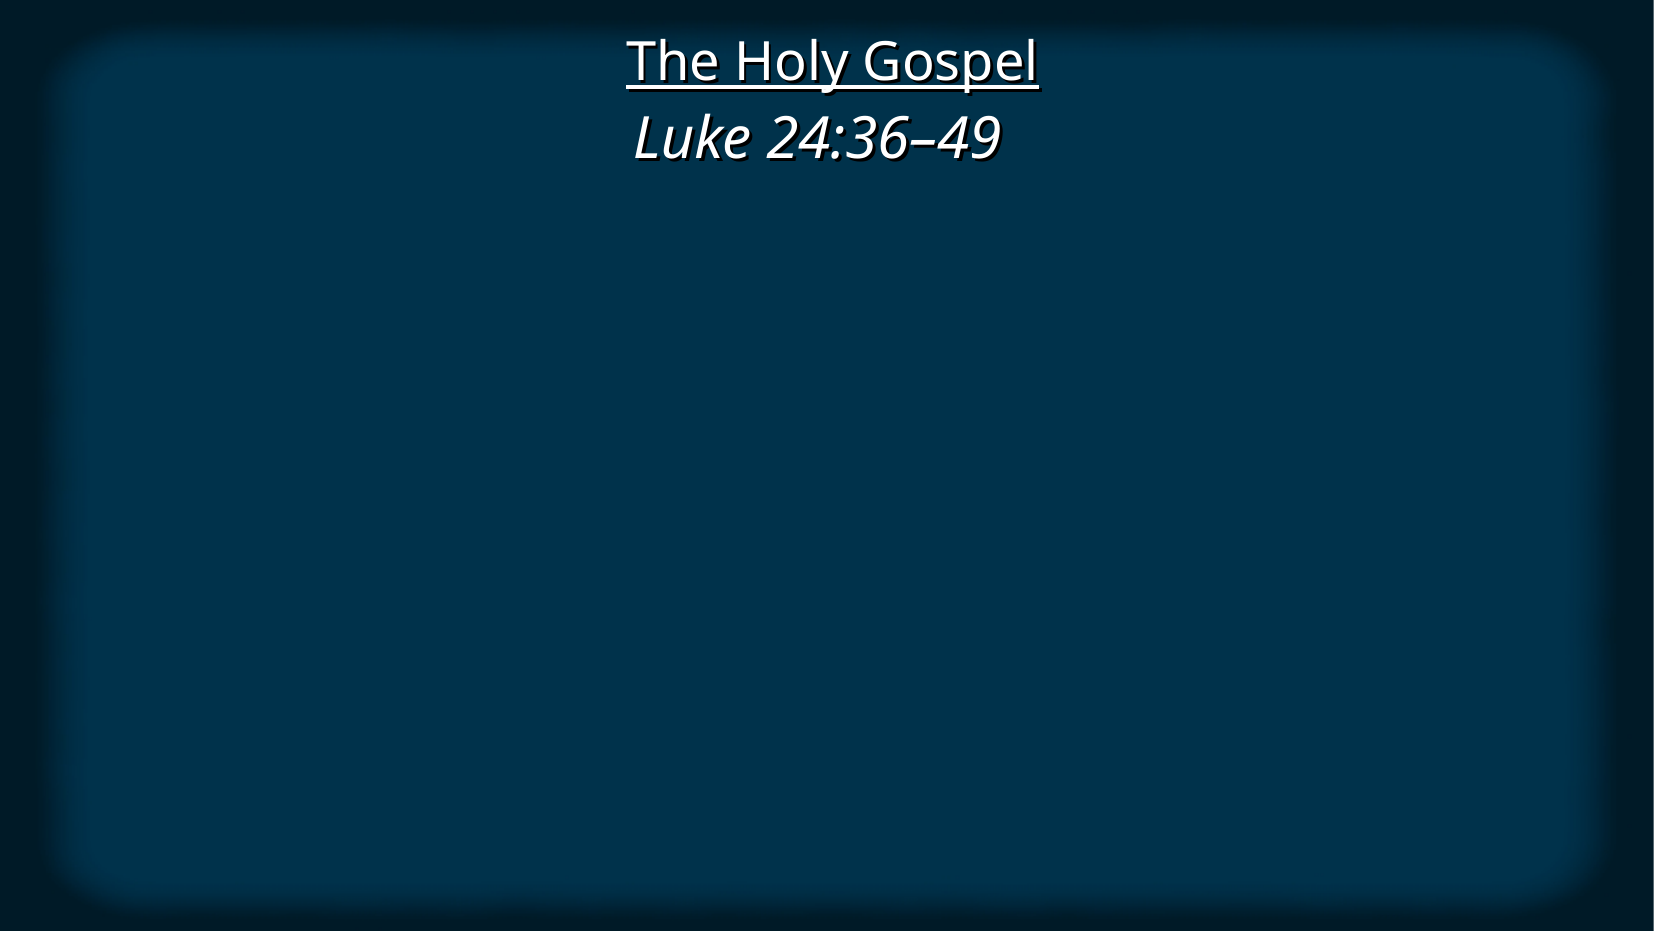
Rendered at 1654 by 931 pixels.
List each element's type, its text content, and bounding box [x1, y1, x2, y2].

text_box The Holy Gospel Luke 24:36–49 [90, 15, 1576, 179]
picture [0, 0, 1654, 931]
